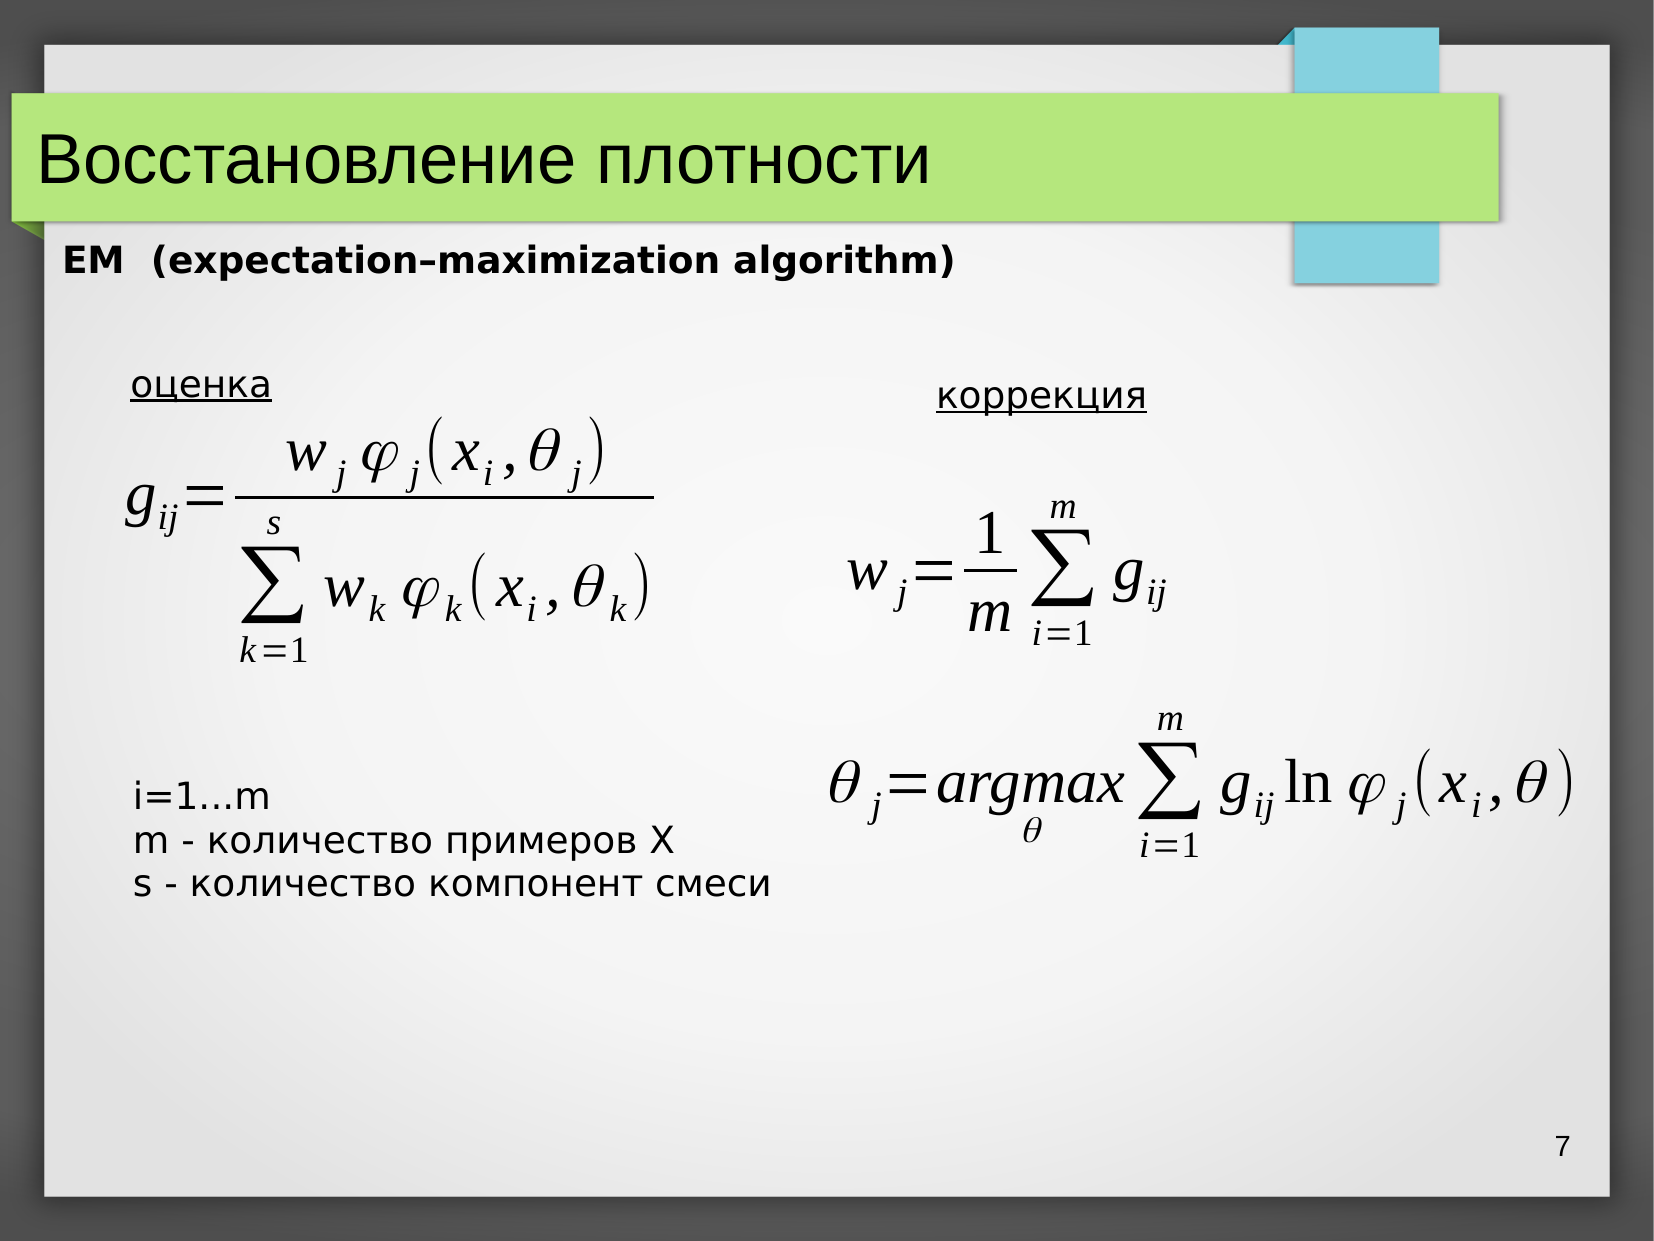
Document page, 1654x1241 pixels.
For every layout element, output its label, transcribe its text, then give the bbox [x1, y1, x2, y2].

title Восстановление плотности [35, 118, 1489, 200]
text_box оценка [115, 355, 329, 416]
chart [816, 696, 1583, 866]
text_box коррекция [921, 366, 1276, 427]
text_box EM (expectation–maximization algorithm) [47, 231, 1182, 308]
chart [838, 484, 1174, 653]
text_box i=1...m m - количество примеров X s - количество компонент смеси [118, 767, 827, 919]
chart [115, 413, 664, 671]
picture [0, 0, 1654, 1241]
